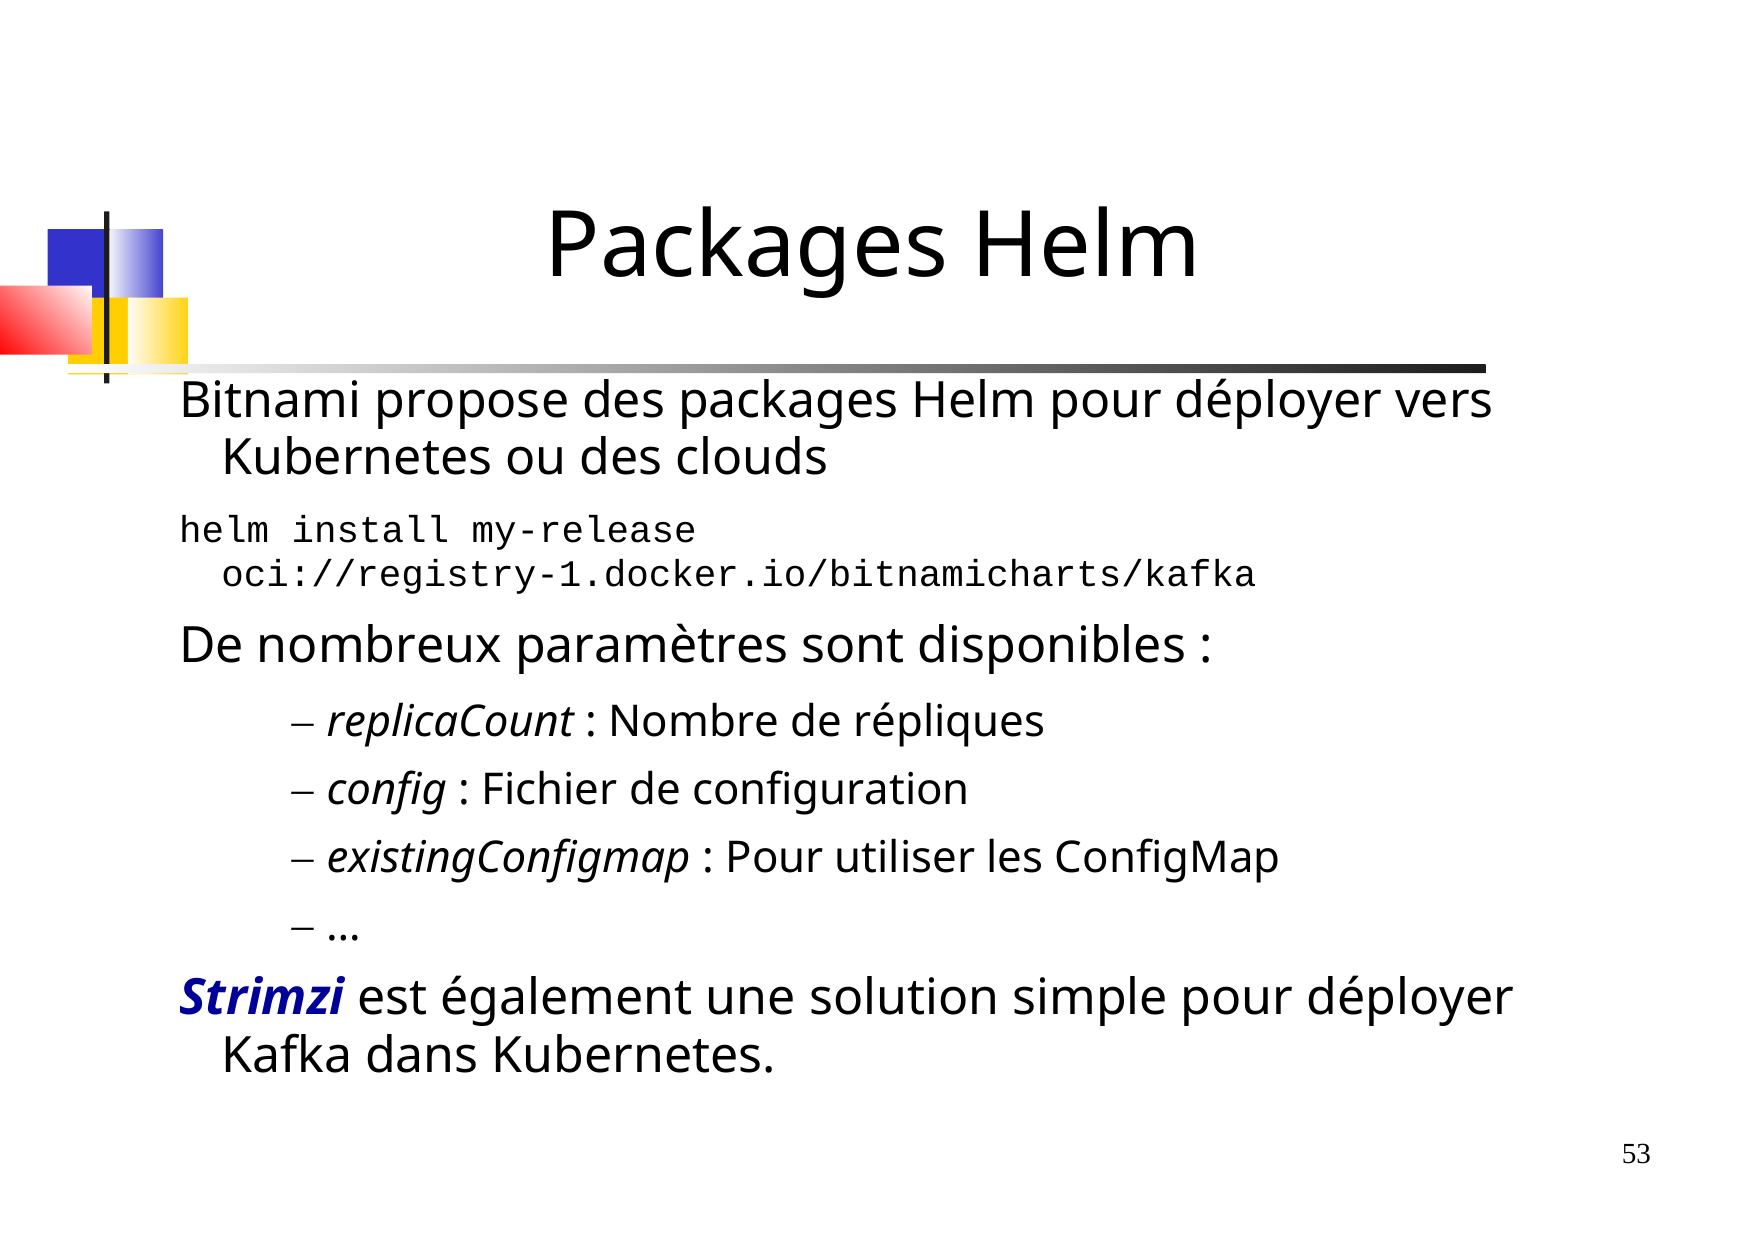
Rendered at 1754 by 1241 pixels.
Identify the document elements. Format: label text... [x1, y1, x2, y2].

title Packages Helm [179, 139, 1567, 351]
list Bitnami propose des packages Helm pour déployer vers Kubernetes ou des clouds helm install my-release oci://registry-1.docker.io/bitnamicharts/kafka De nombreux paramètres sont disponibles : replicaCount : Nombre de répliques config : Fichier de configuration existingConfigmap : Pour utiliser les ConfigMap … Strimzi est également une solution simple pour déployer Kafka dans Kubernetes. [179, 371, 1567, 1091]
